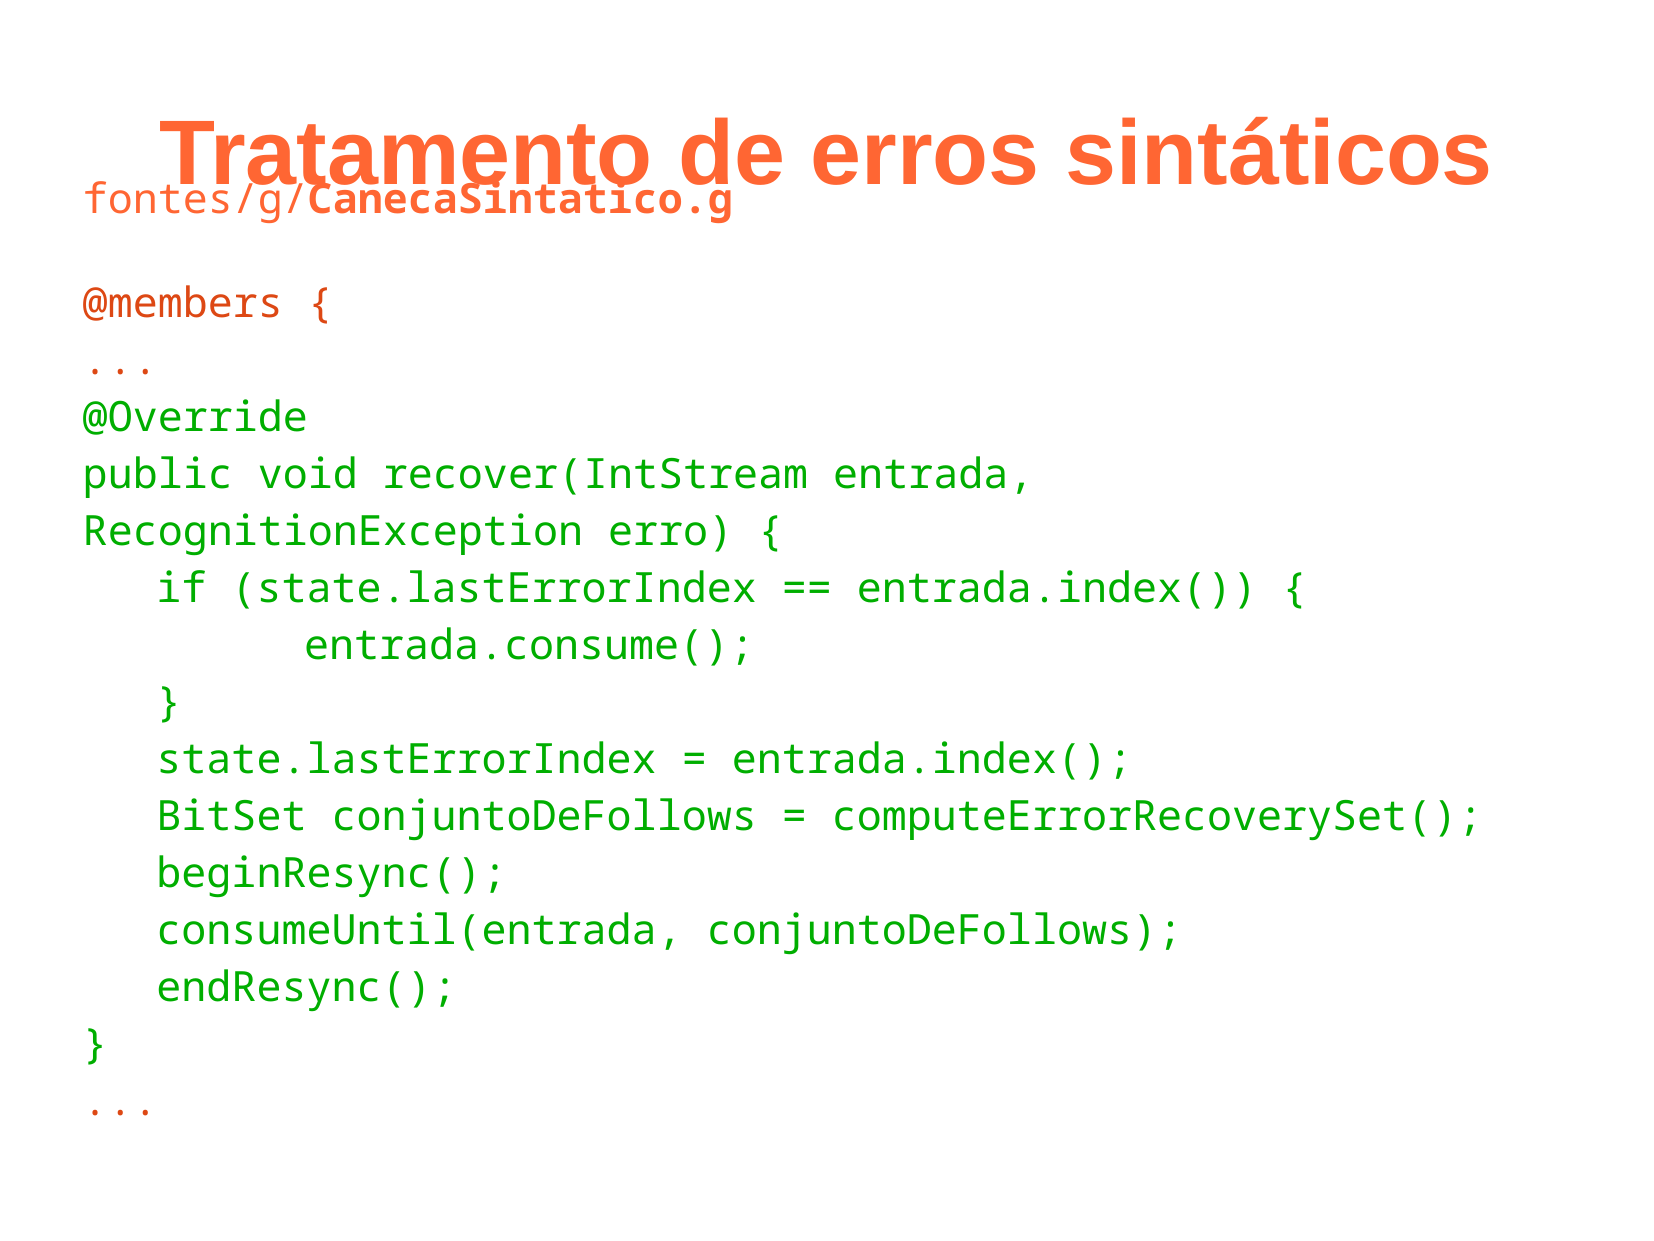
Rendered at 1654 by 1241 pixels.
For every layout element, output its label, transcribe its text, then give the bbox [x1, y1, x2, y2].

title Tratamento de erros sintáticos [82, 49, 1571, 257]
subtitle fontes/g/CanecaSintatico.g @members { ... @Override public void recover(IntStream entrada, RecognitionException erro) { if (state.lastErrorIndex == entrada.index()) { entrada.consume(); } state.lastErrorIndex = entrada.index(); BitSet conjuntoDeFollows = computeErrorRecoverySet(); beginResync(); consumeUntil(entrada, conjuntoDeFollows); endResync(); } ... [82, 235, 1538, 1061]
